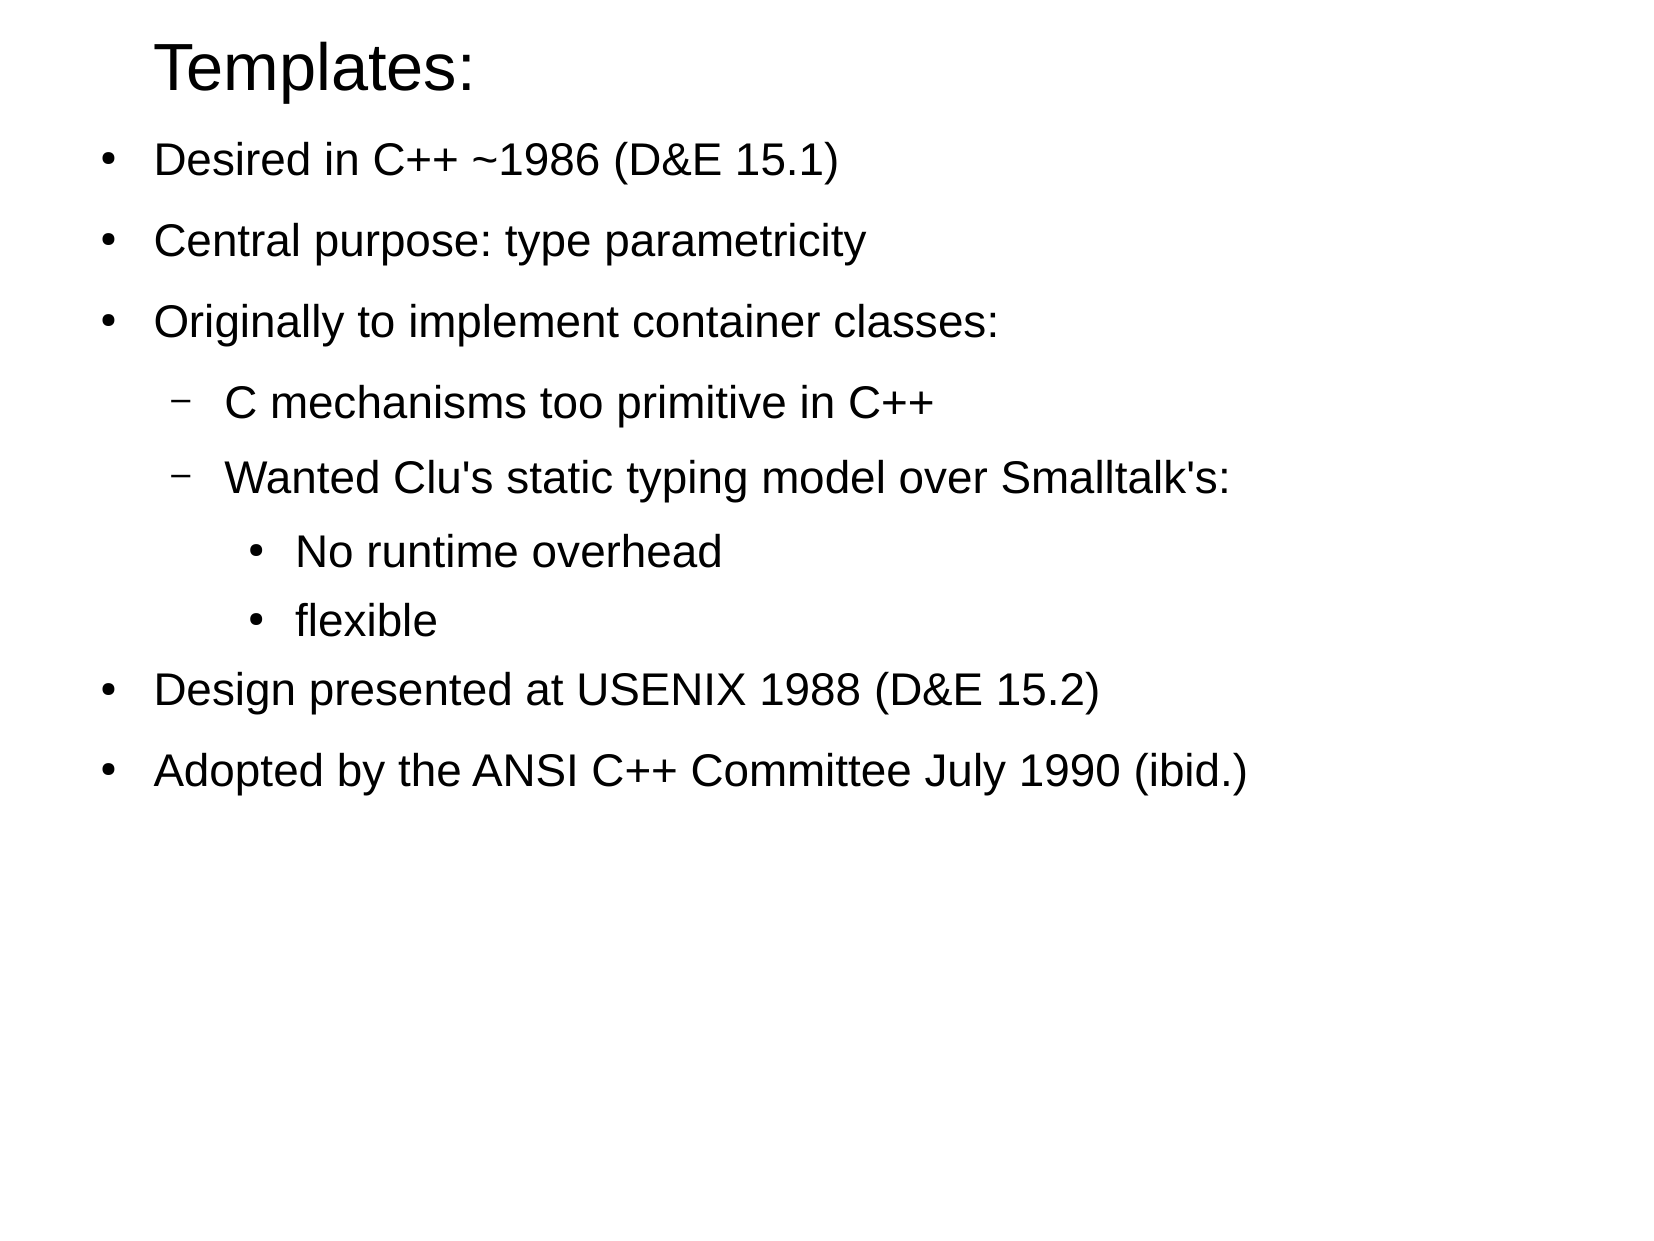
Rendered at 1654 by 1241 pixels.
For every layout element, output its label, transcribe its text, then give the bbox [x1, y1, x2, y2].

list Templates: Desired in C++ ~1986 (D&E 15.1) Central purpose: type parametricity Originally to implement container classes: C mechanisms too primitive in C++ Wanted Clu's static typing model over Smalltalk's: No runtime overhead flexible Design presented at USENIX 1988 (D&E 15.2) Adopted by the ANSI C++ Committee July 1990 (ibid.) [82, 30, 1571, 1201]
